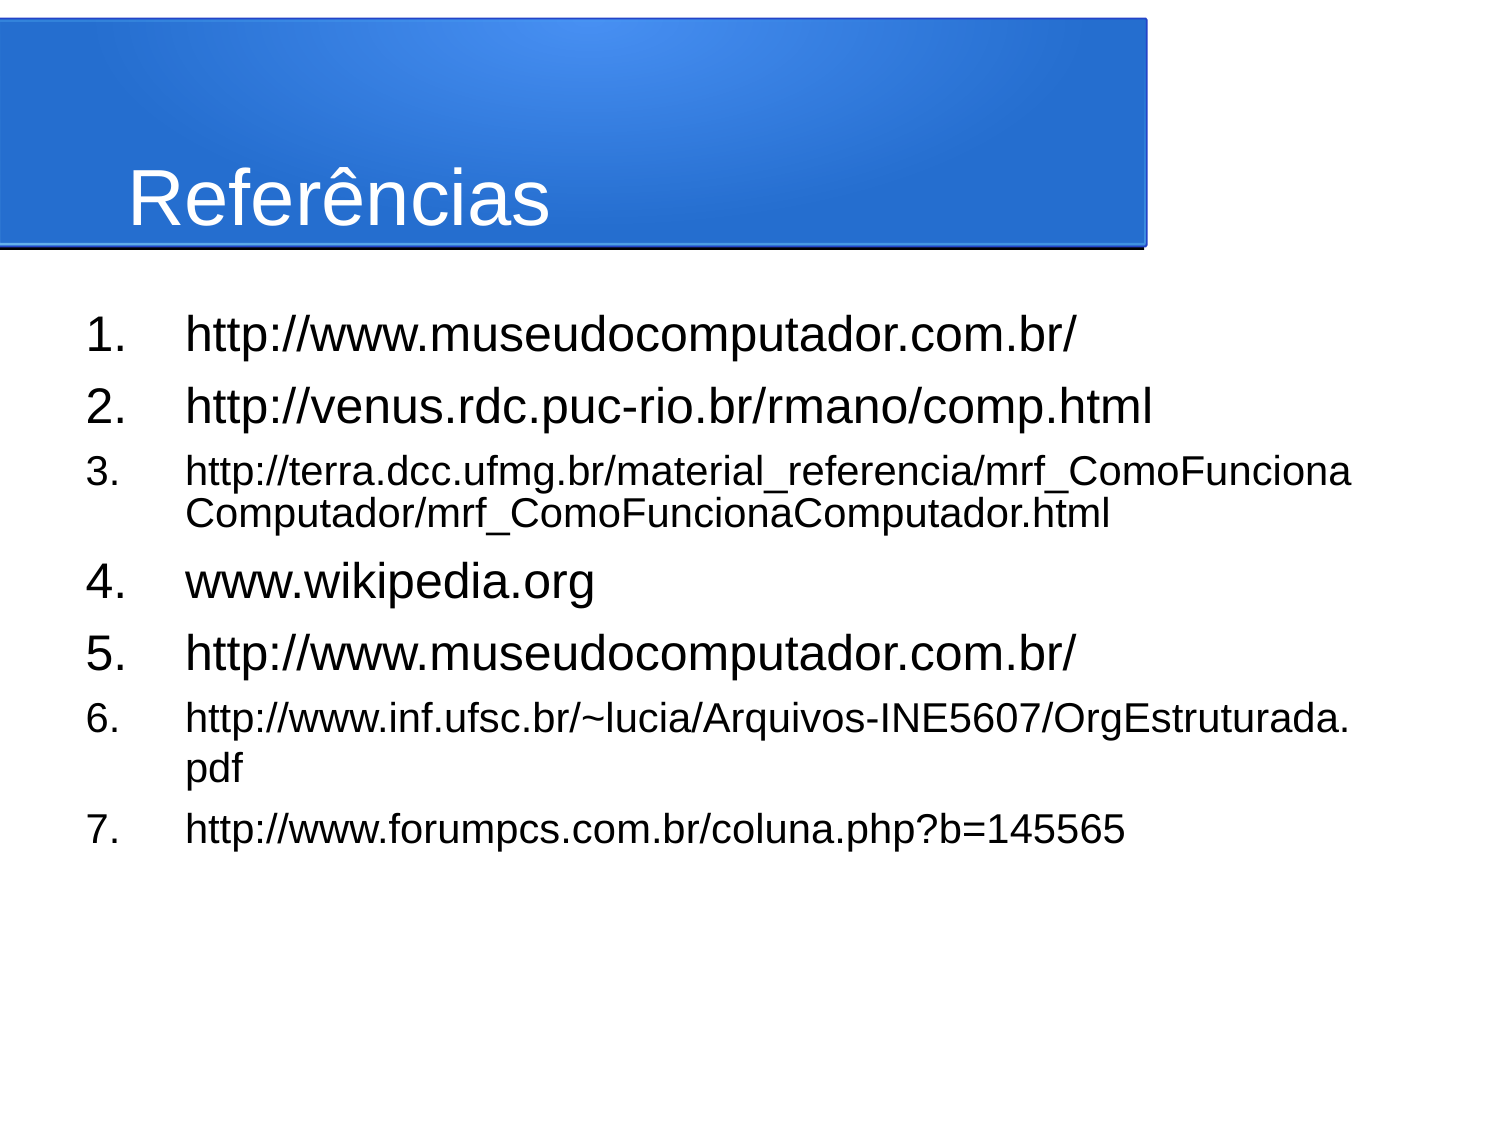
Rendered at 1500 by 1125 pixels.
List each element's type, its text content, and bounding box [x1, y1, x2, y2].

title Referências [112, 99, 1388, 288]
list http://www.museudocomputador.com.br/ http://venus.rdc.puc-rio.br/rmano/comp.html http://terra.dcc.ufmg.br/material_referencia/mrf_ComoFuncionaComputador/mrf_ComoFuncionaComputador.html www.wikipedia.org http://www.museudocomputador.com.br/ http://www.inf.ufsc.br/~lucia/Arquivos-INE5607/OrgEstruturada.pdf http://www.forumpcs.com.br/coluna.php?b=145565 [70, 293, 1396, 969]
